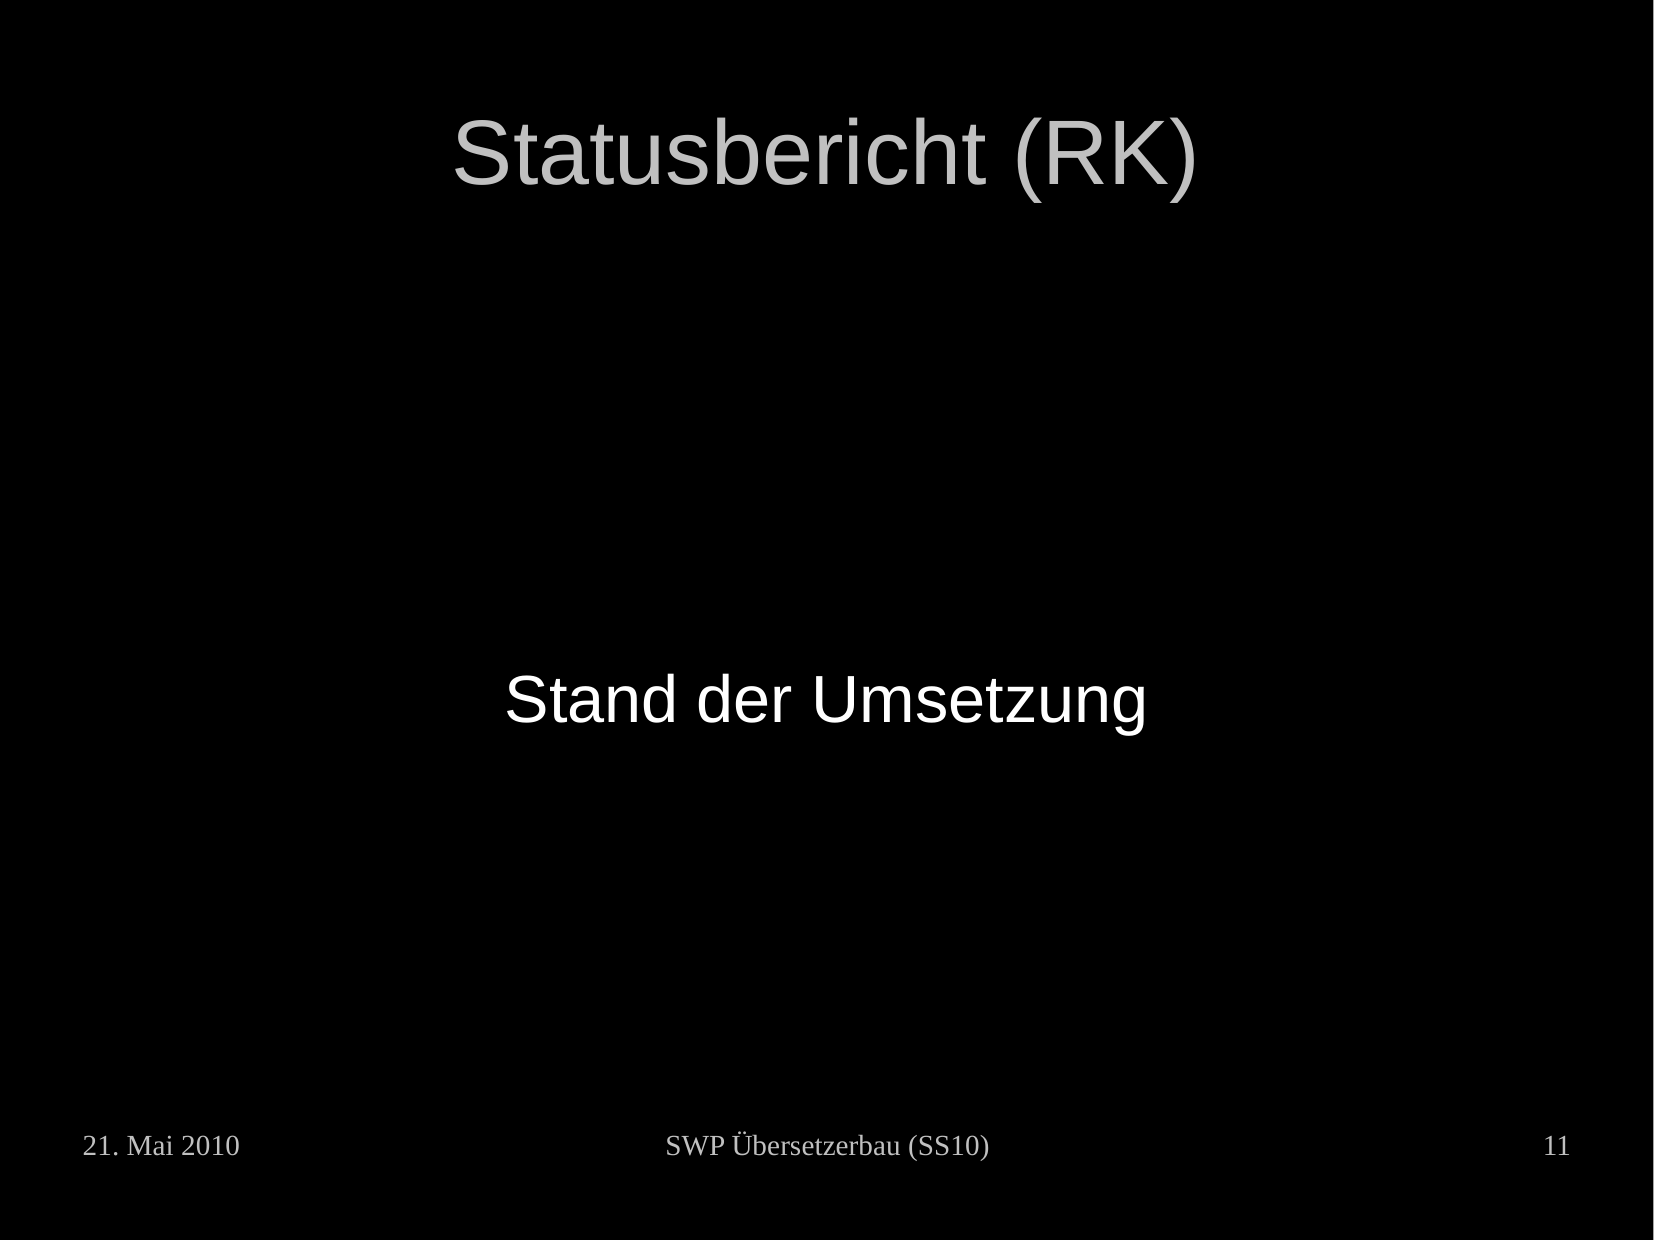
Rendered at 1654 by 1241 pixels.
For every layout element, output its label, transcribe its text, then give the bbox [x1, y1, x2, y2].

title Statusbericht (RK) [82, 49, 1571, 257]
subtitle Stand der Umsetzung [82, 297, 1571, 1102]
